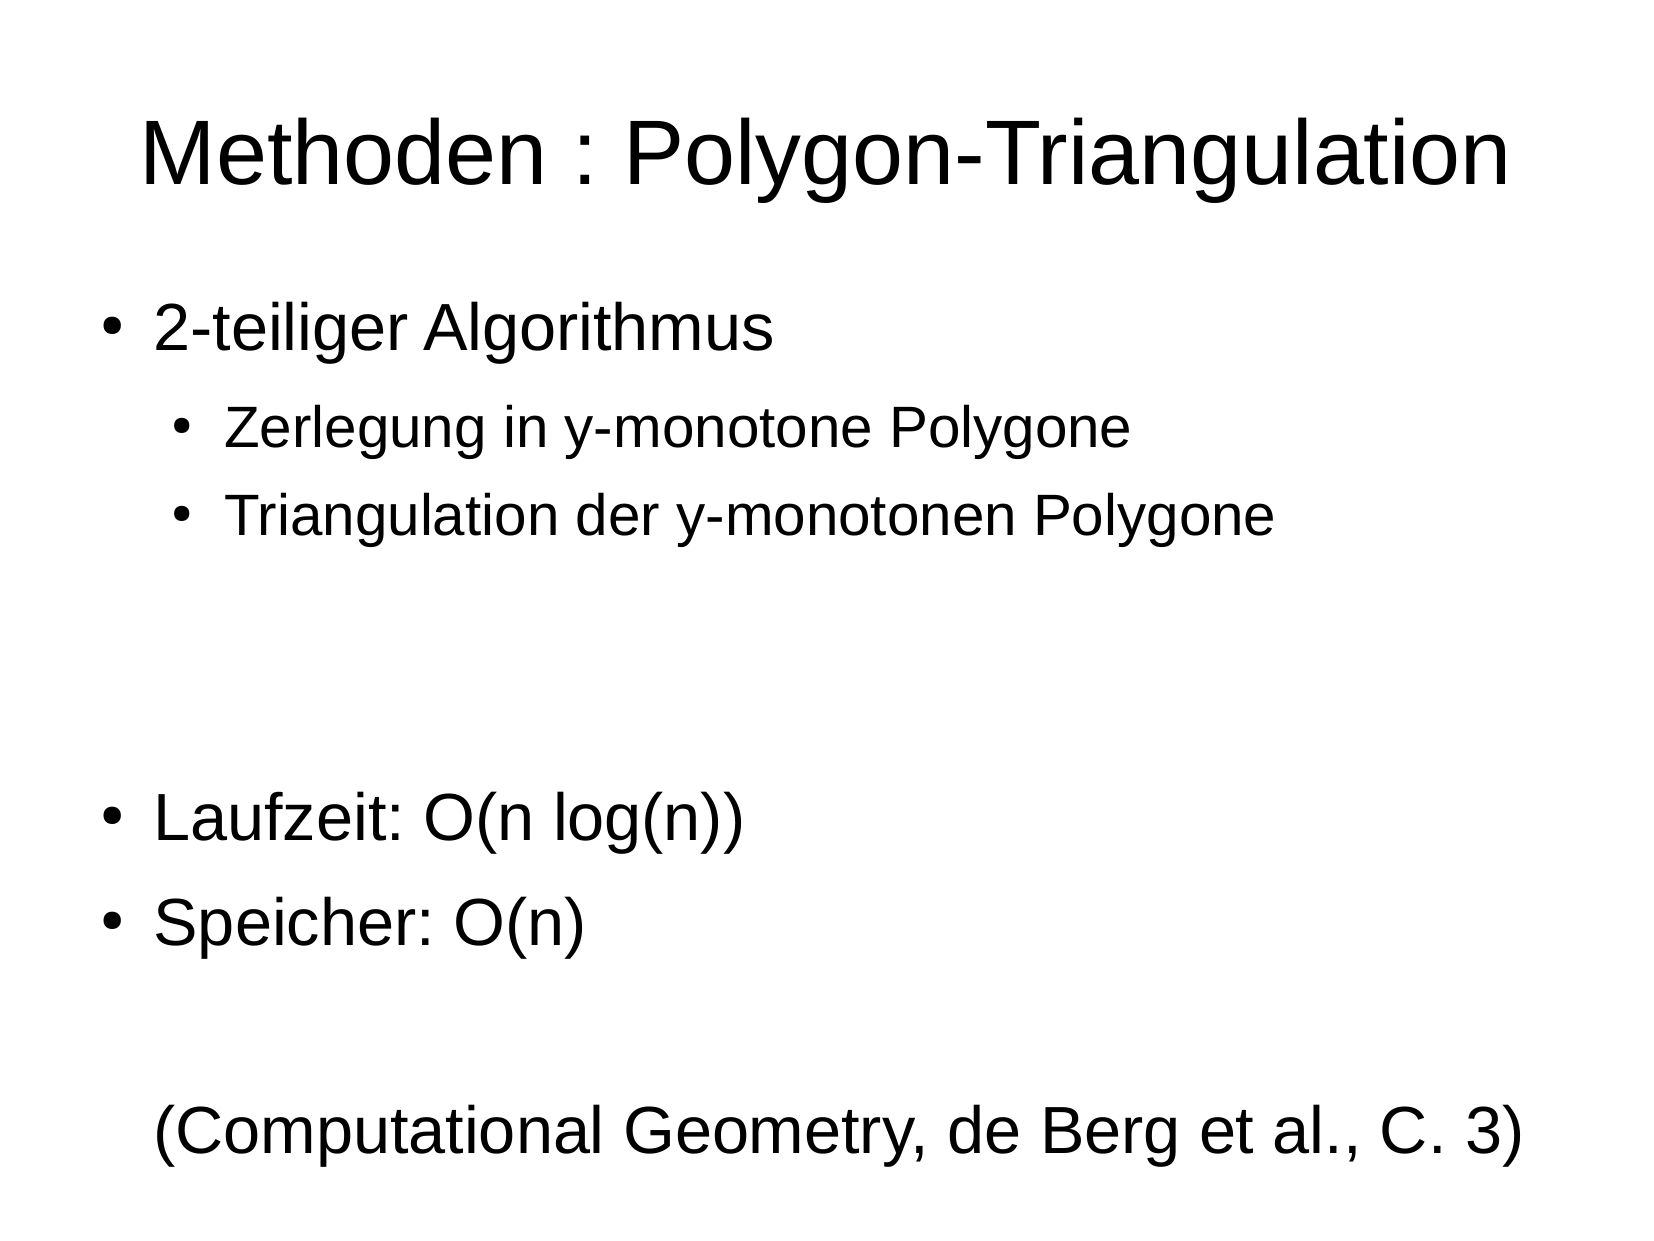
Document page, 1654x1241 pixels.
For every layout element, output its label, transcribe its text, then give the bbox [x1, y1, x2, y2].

list 2-teiliger Algorithmus Zerlegung in y-monotone Polygone Triangulation der y-monotonen Polygone Laufzeit: O(n log(n)) Speicher: O(n) (Computational Geometry, de Berg et al., C. 3) [82, 290, 1571, 1168]
title Methoden : Polygon-Triangulation [82, 49, 1571, 257]
